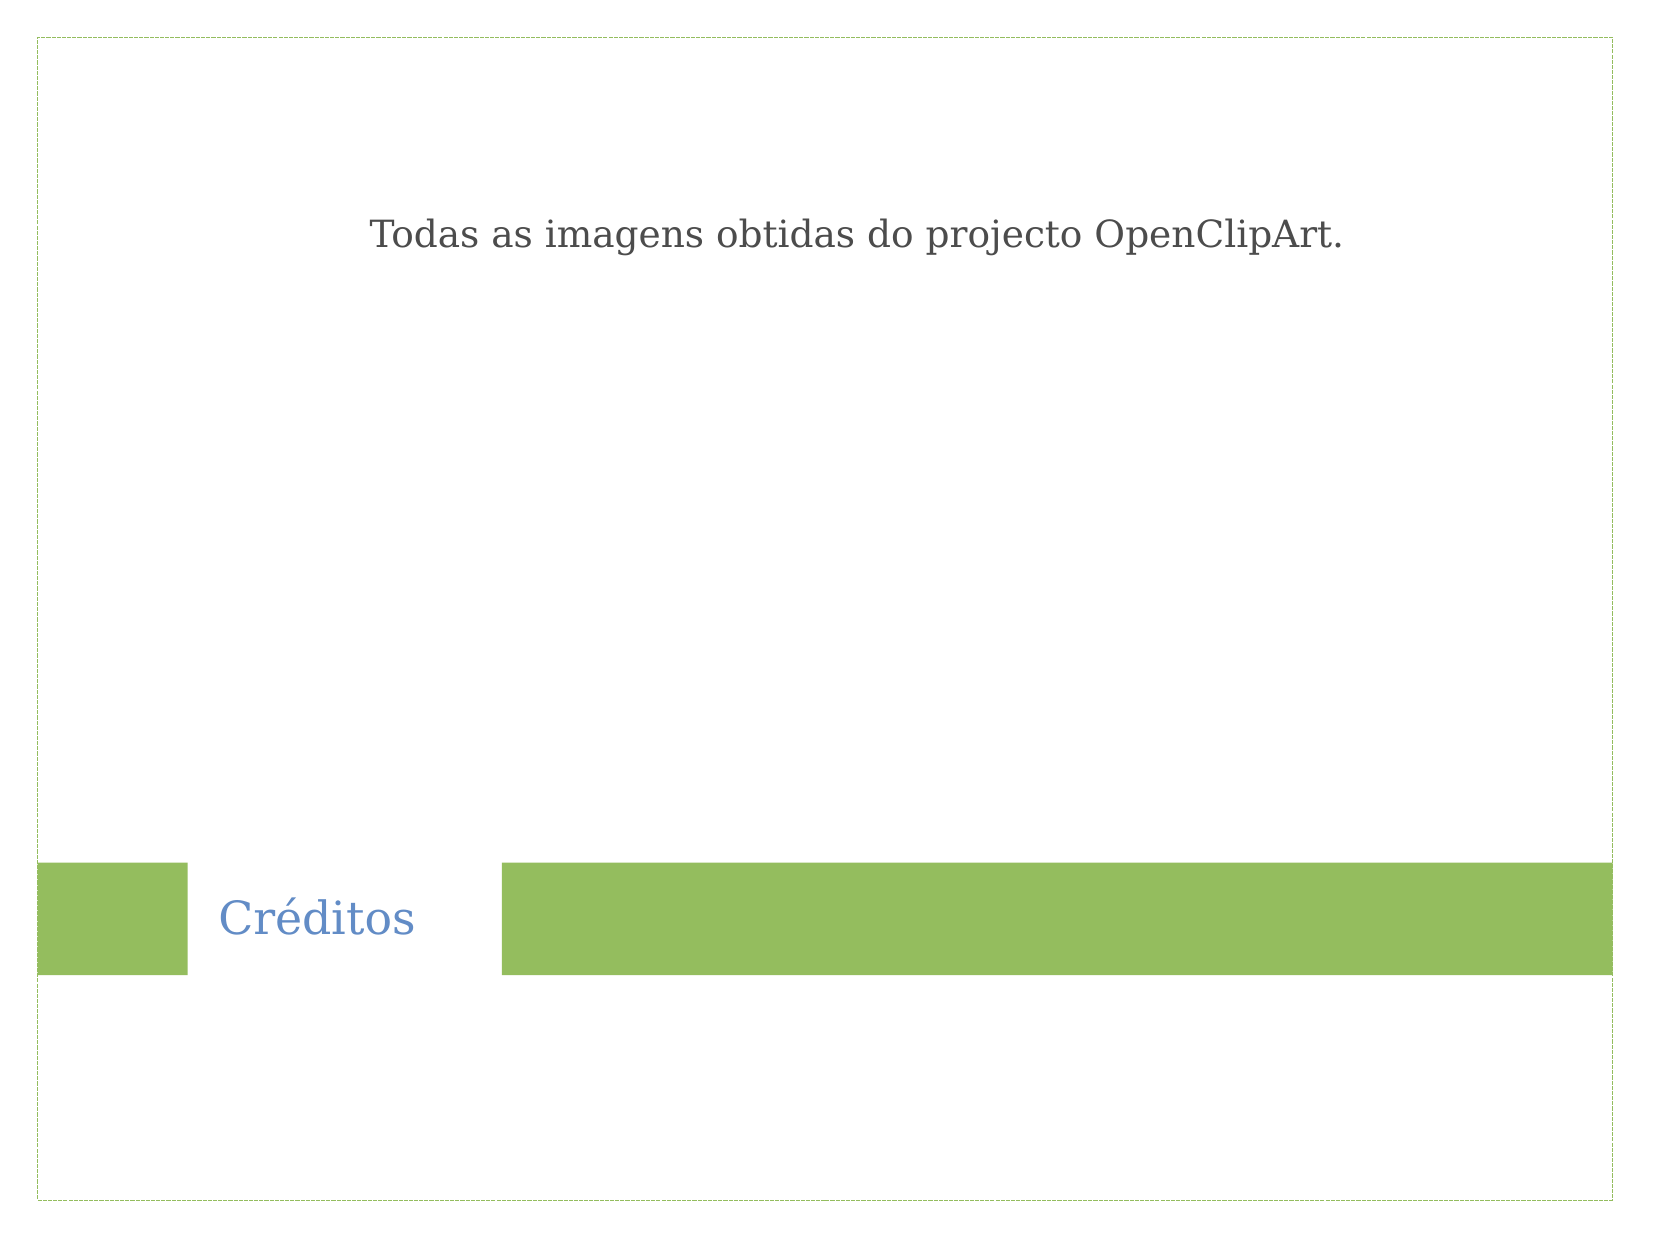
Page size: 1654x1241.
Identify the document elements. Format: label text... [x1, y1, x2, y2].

text_box [501, 862, 1613, 976]
text_box Todas as imagens obtidas do projecto OpenClipArt. [354, 183, 1388, 709]
text_box Créditos [203, 884, 431, 953]
text_box [37, 862, 188, 976]
